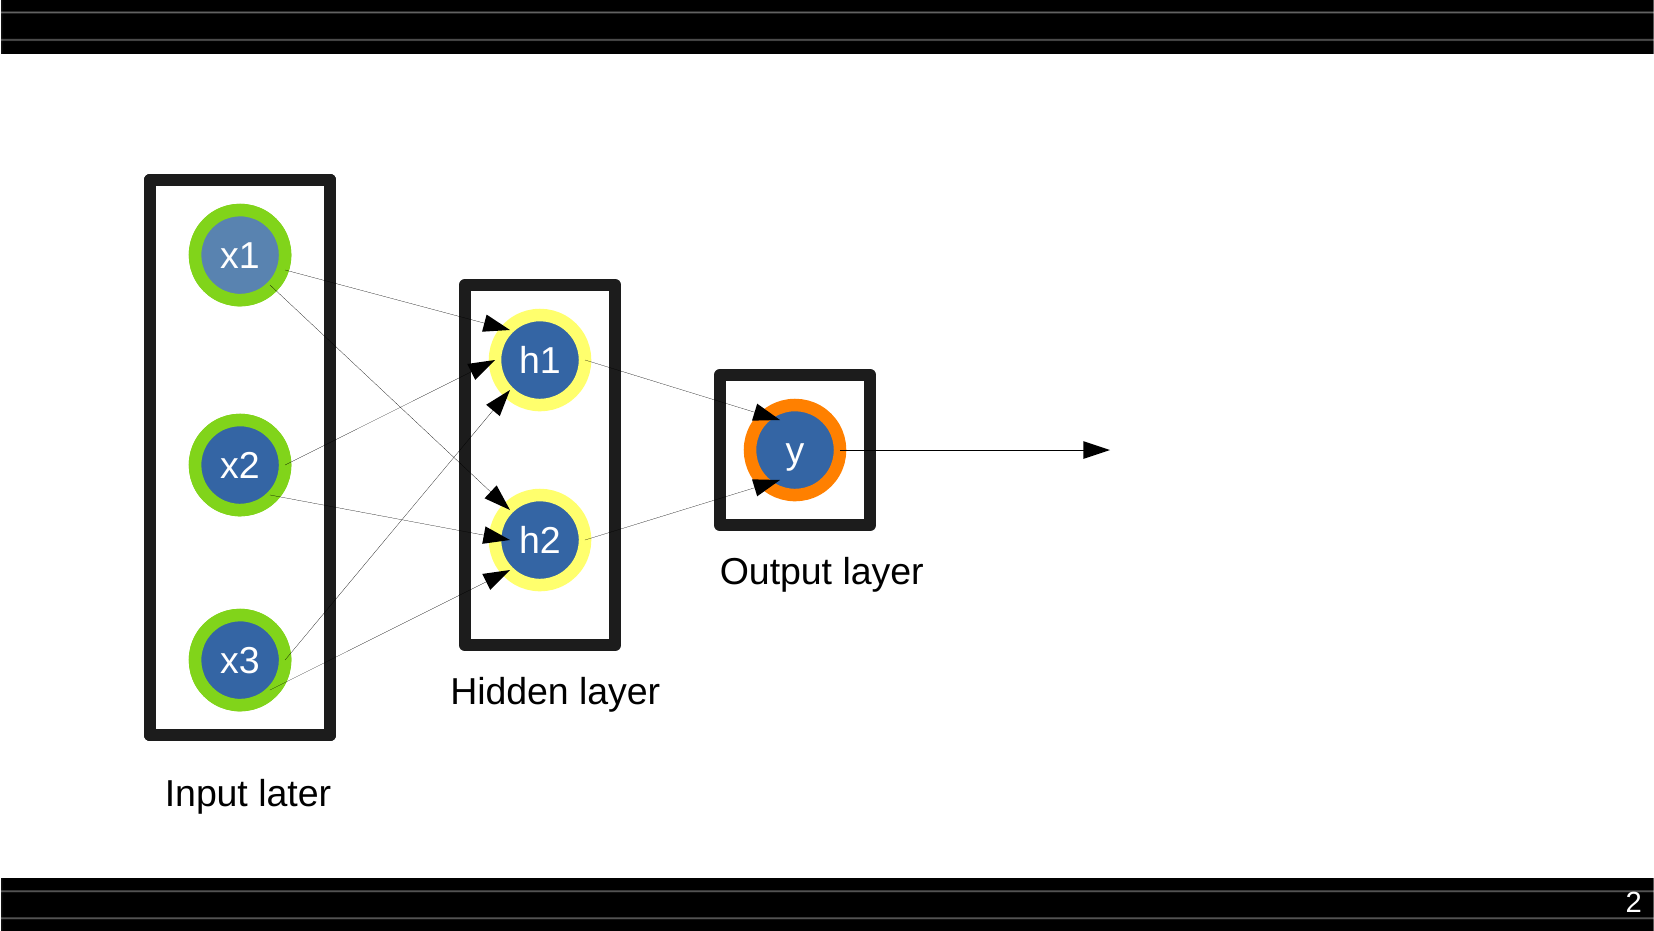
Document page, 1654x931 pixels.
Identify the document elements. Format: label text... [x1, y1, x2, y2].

text_box x3 [195, 615, 286, 706]
text_box h2 [495, 495, 586, 586]
text_box h1 [495, 315, 585, 406]
text_box Hidden layer [435, 663, 676, 721]
text_box Output layer [705, 543, 939, 601]
text_box Input later [150, 765, 361, 837]
picture [1, 878, 1654, 931]
picture [1, 0, 1654, 54]
text_box y [750, 405, 841, 496]
text_box x2 [195, 420, 286, 511]
text_box x1 [195, 210, 286, 301]
